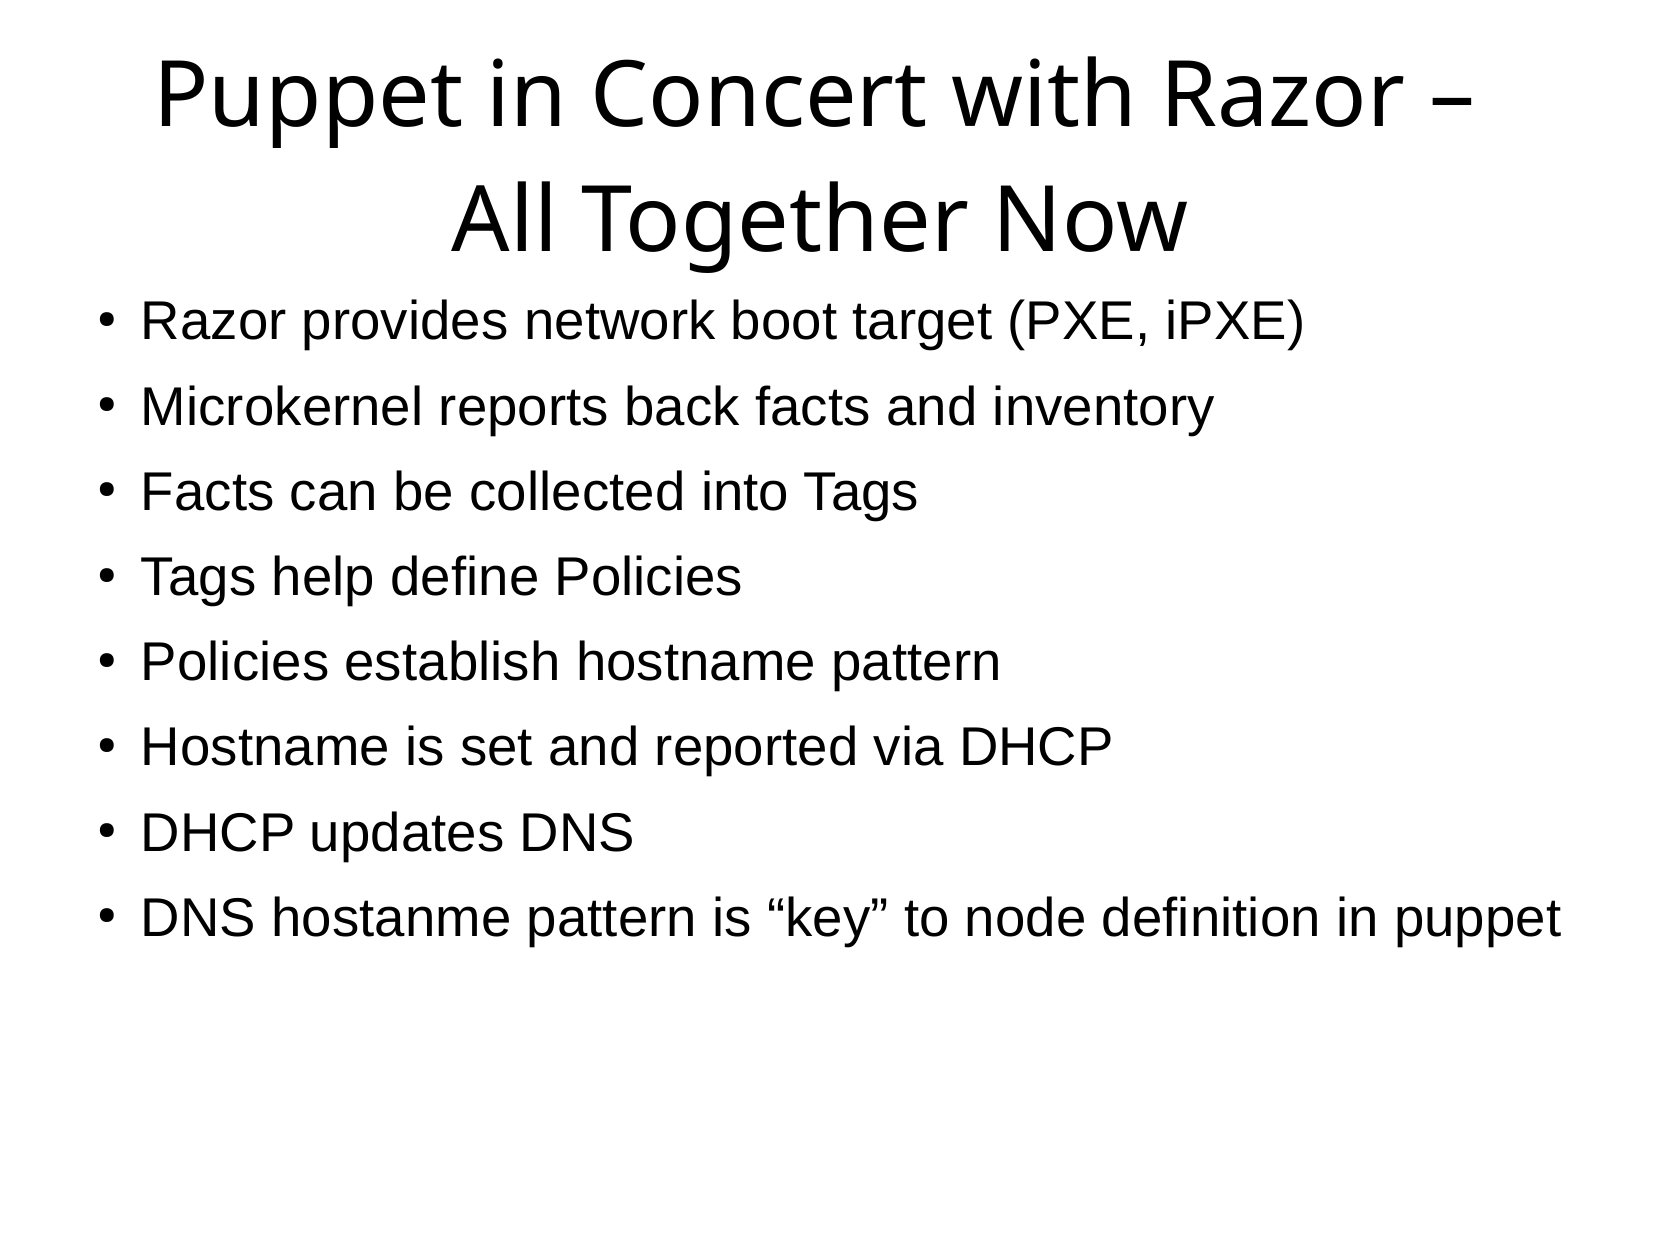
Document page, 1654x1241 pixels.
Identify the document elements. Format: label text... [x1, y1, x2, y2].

title Puppet in Concert with Razor – All Together Now [82, 42, 1571, 264]
list Razor provides network boot target (PXE, iPXE) Microkernel reports back facts and inventory Facts can be collected into Tags Tags help define Policies Policies establish hostname pattern Hostname is set and reported via DHCP DHCP updates DNS DNS hostanme pattern is “key” to node definition in puppet [82, 290, 1571, 1010]
